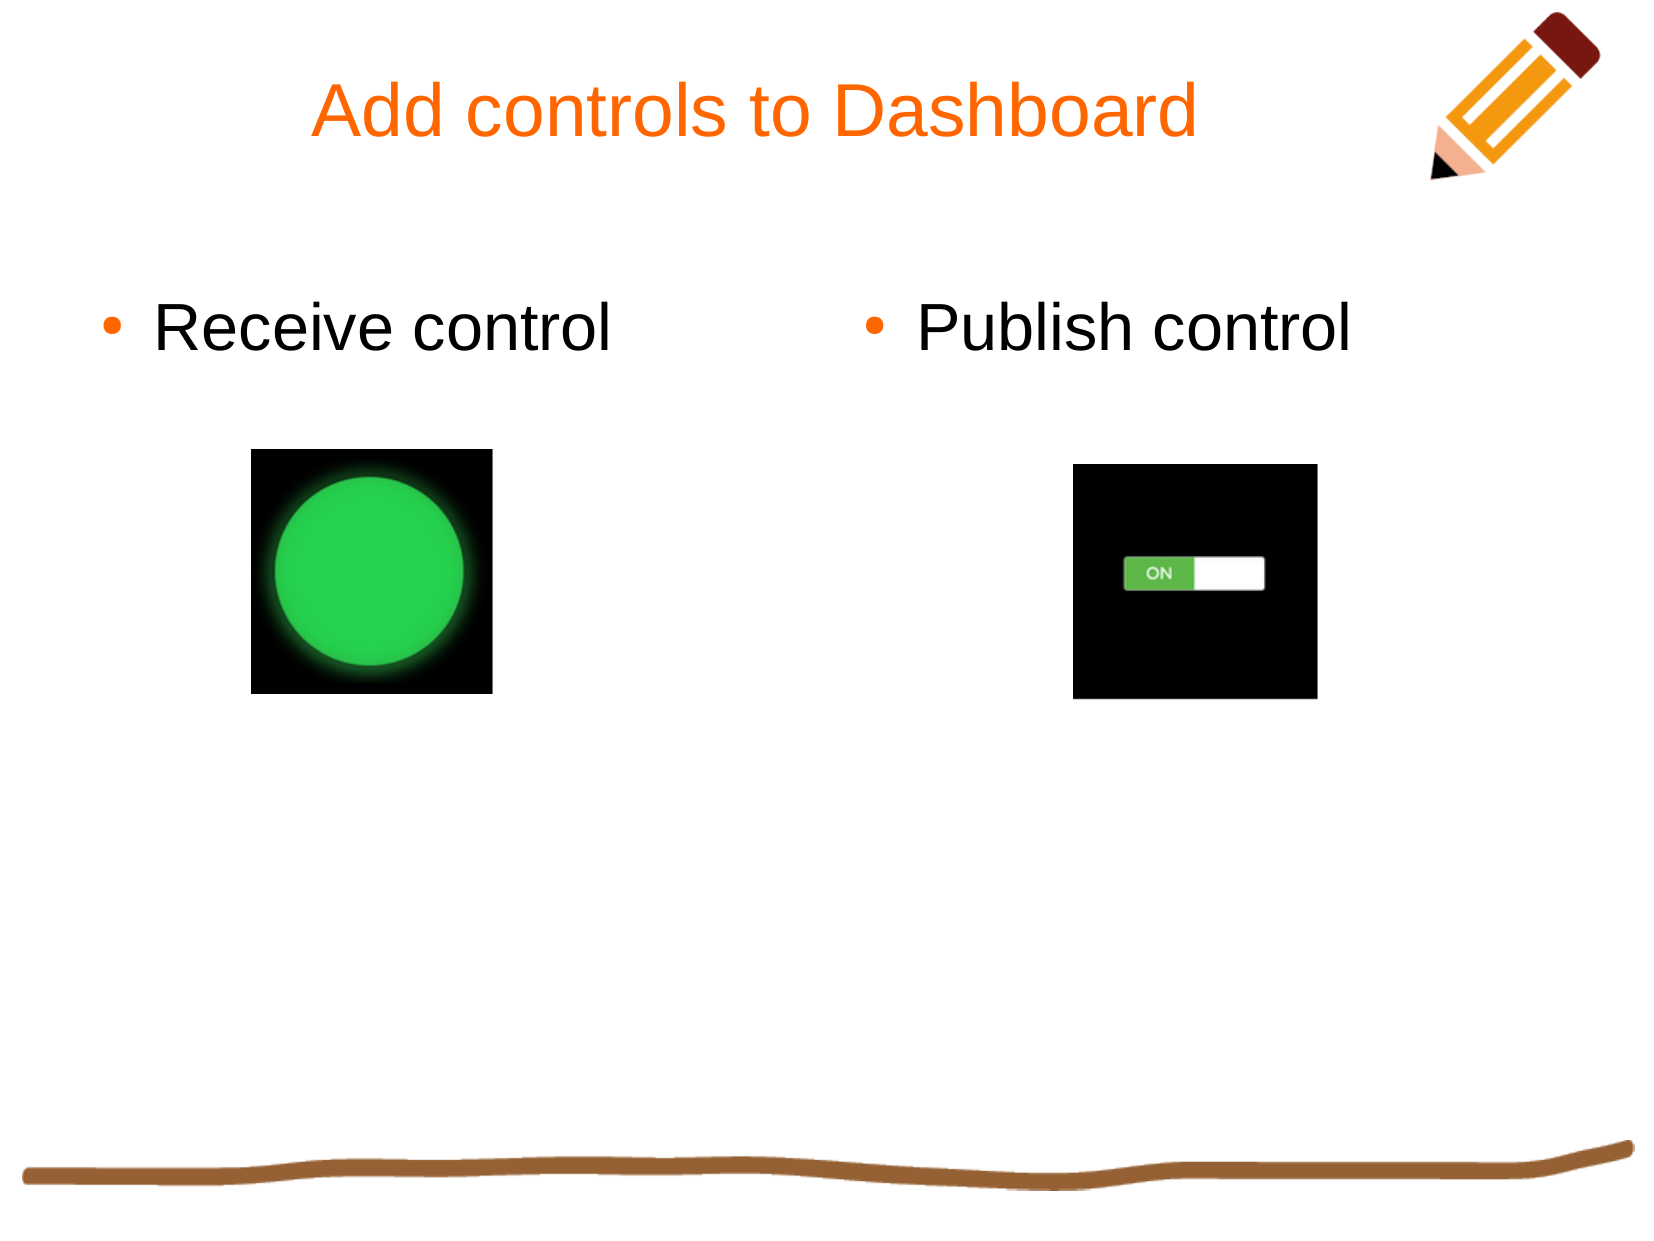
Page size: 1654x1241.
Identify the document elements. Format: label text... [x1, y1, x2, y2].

list Receive control [82, 290, 809, 1122]
picture [1073, 464, 1321, 704]
title Add controls to Dashboard [82, 49, 1430, 172]
picture [251, 449, 496, 694]
picture [1430, 12, 1601, 181]
list Publish control [845, 290, 1572, 1122]
picture [22, 1140, 1635, 1191]
